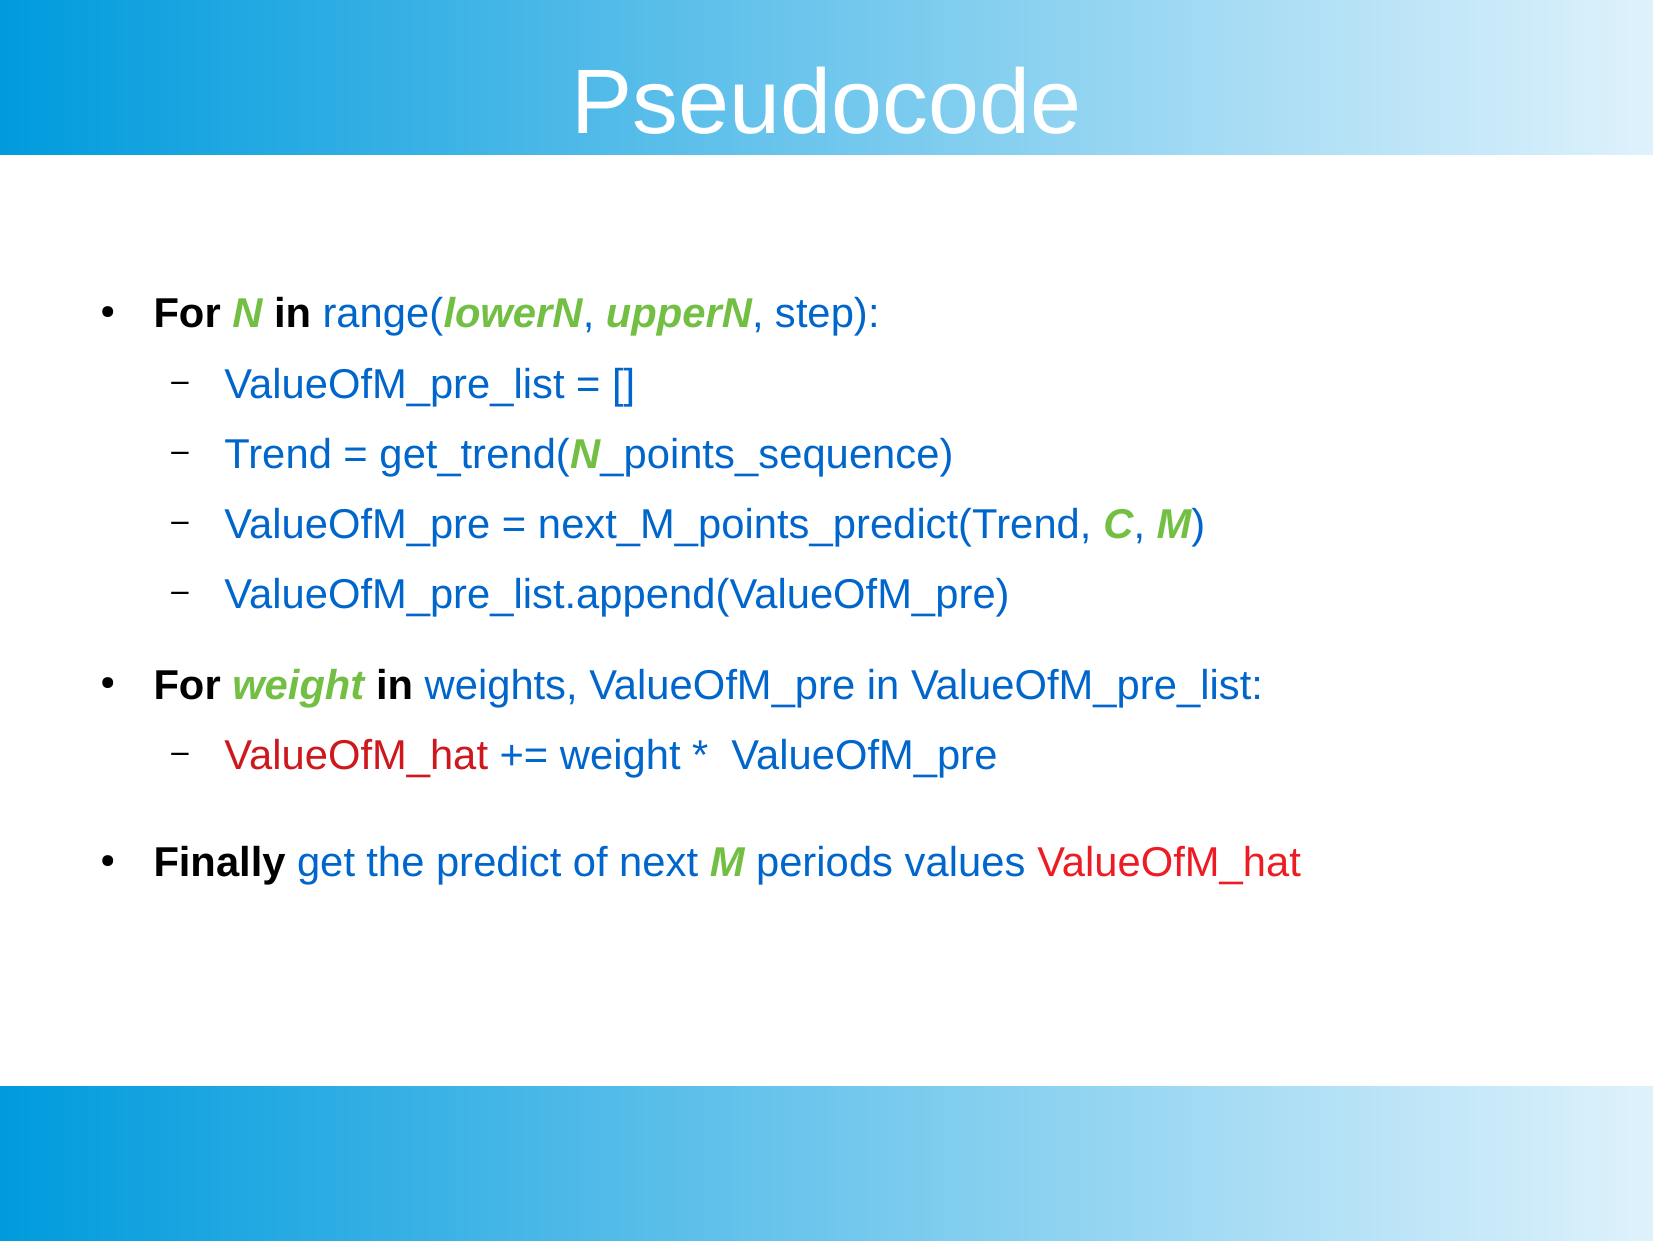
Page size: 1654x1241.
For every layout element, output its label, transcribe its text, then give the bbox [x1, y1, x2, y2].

title Pseudocode [82, 49, 1571, 155]
list For weight in weights, ValueOfM_pre in ValueOfM_pre_list: ValueOfM_hat += weight * ValueOfM_pre [82, 661, 1571, 815]
list For N in range(lowerN, upperN, step): ValueOfM_pre_list = [] Trend = get_trend(N_points_sequence) ValueOfM_pre = next_M_points_predict(Trend, C, M) ValueOfM_pre_list.append(ValueOfM_pre) [82, 290, 1571, 638]
list Finally get the predict of next M periods values ValueOfM_hat [82, 838, 1571, 993]
